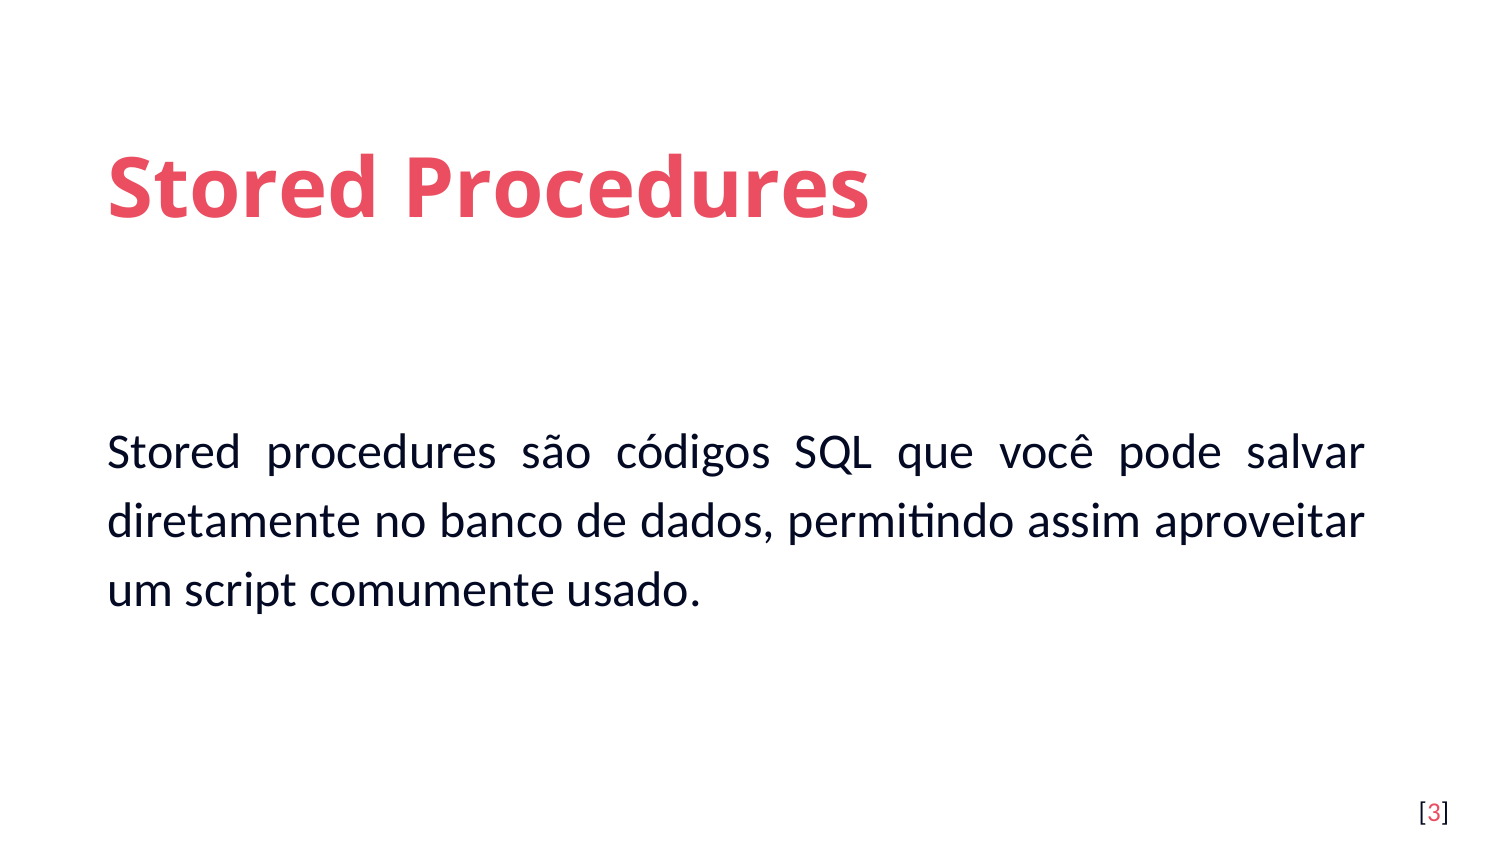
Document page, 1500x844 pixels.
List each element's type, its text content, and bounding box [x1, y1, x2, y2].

text_box Stored Procedures [92, 104, 1408, 243]
slide_number [‹#›] [1403, 779, 1494, 844]
text_box Stored procedures são códigos SQL que você pode salvar diretamente no banco de dados, permitindo assim aproveitar um script comumente usado. [92, 311, 1408, 793]
